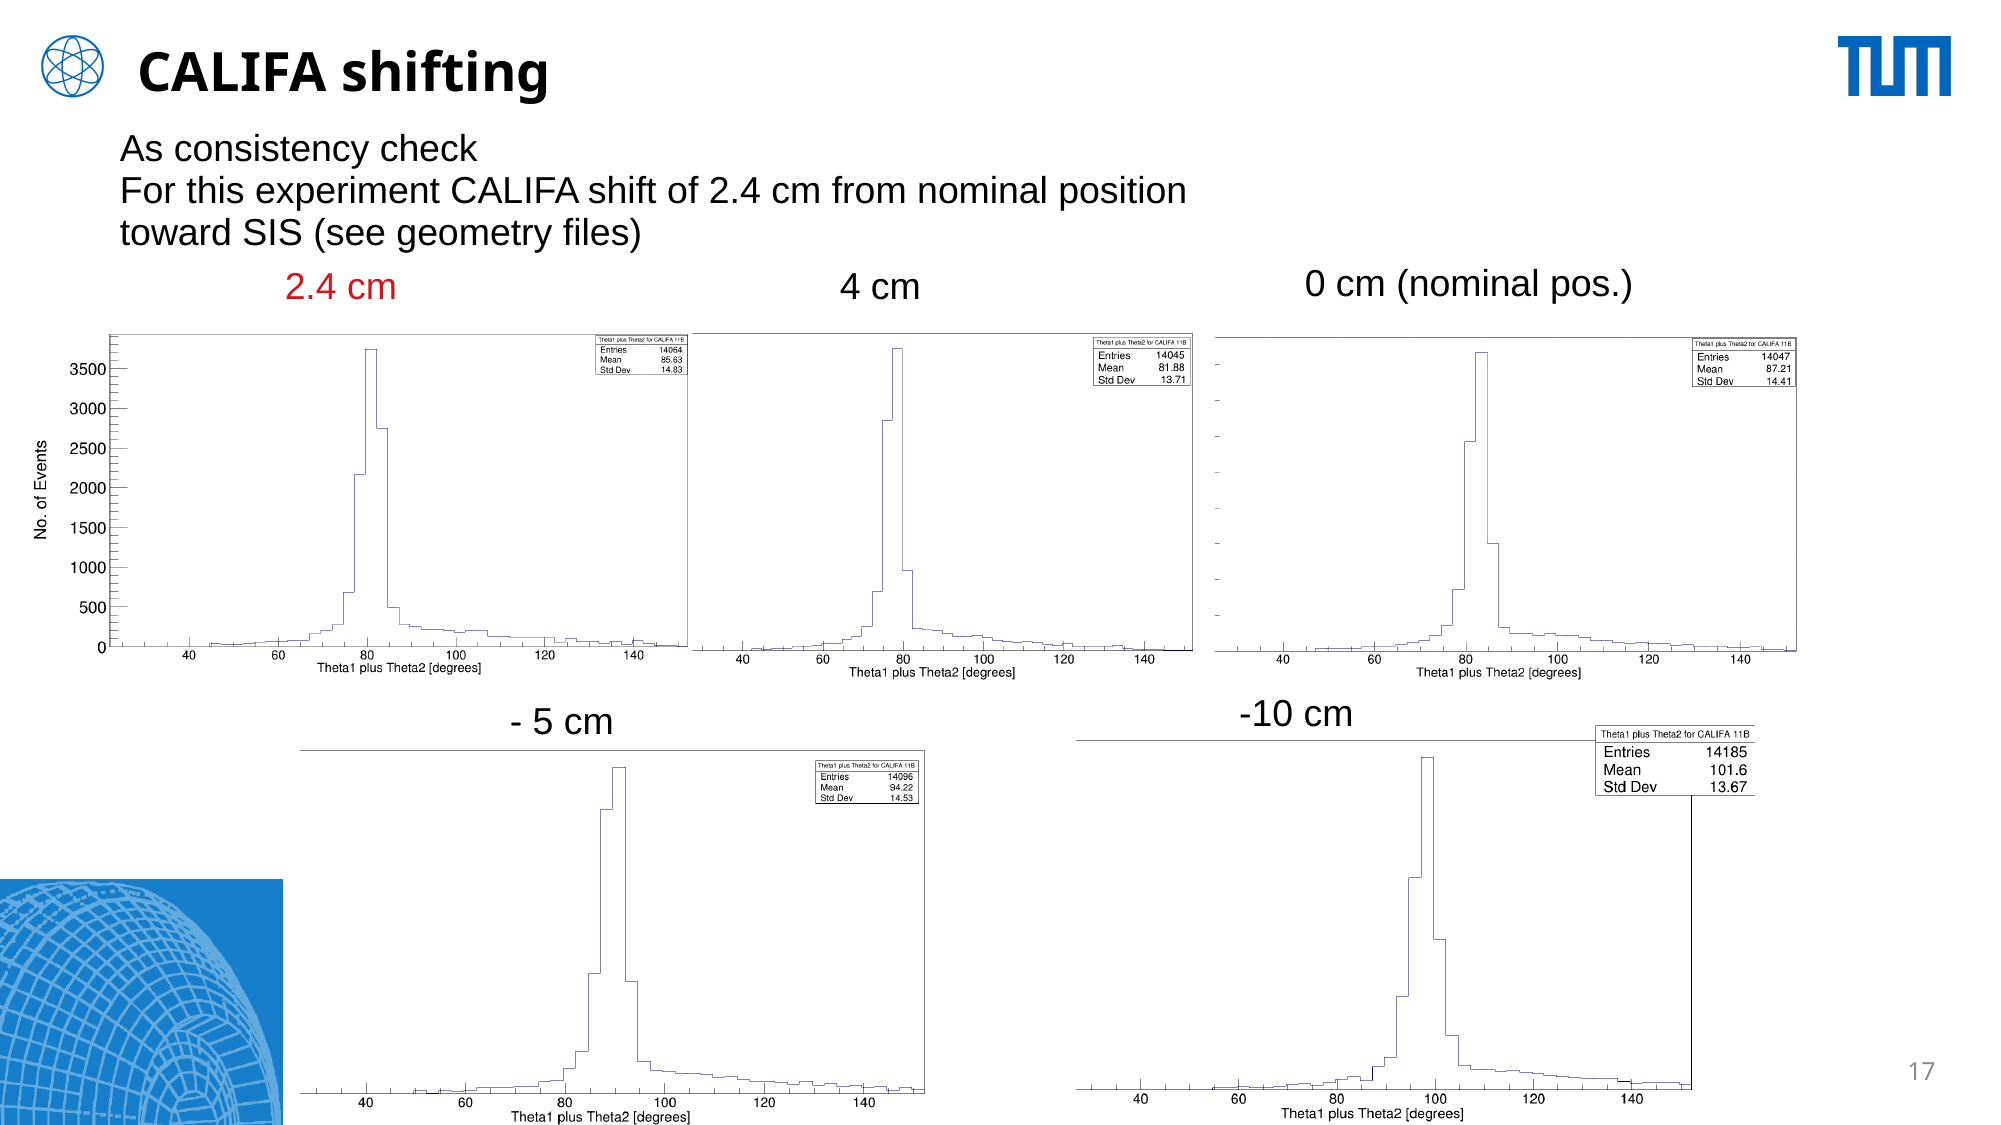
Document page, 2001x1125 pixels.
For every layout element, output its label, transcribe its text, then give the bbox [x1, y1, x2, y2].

title CALIFA shifting [137, 32, 1809, 109]
picture [1838, 36, 1951, 96]
picture [30, 329, 1801, 691]
picture [1075, 725, 1756, 1125]
picture [36, 30, 108, 101]
picture [0, 879, 283, 1125]
text_box As consistency check For this experiment CALIFA shift of 2.4 cm from nominal position toward SIS (see geometry files) [105, 120, 1216, 329]
text_box <number> [1500, 1042, 1951, 1103]
text_box 4 cm [825, 258, 1096, 315]
text_box -10 cm [1224, 685, 1450, 743]
text_box - 5 cm [495, 693, 781, 751]
picture [300, 746, 931, 1125]
text_box 2.4 cm [270, 258, 451, 315]
text_box 0 cm (nominal pos.) [1290, 254, 1756, 312]
